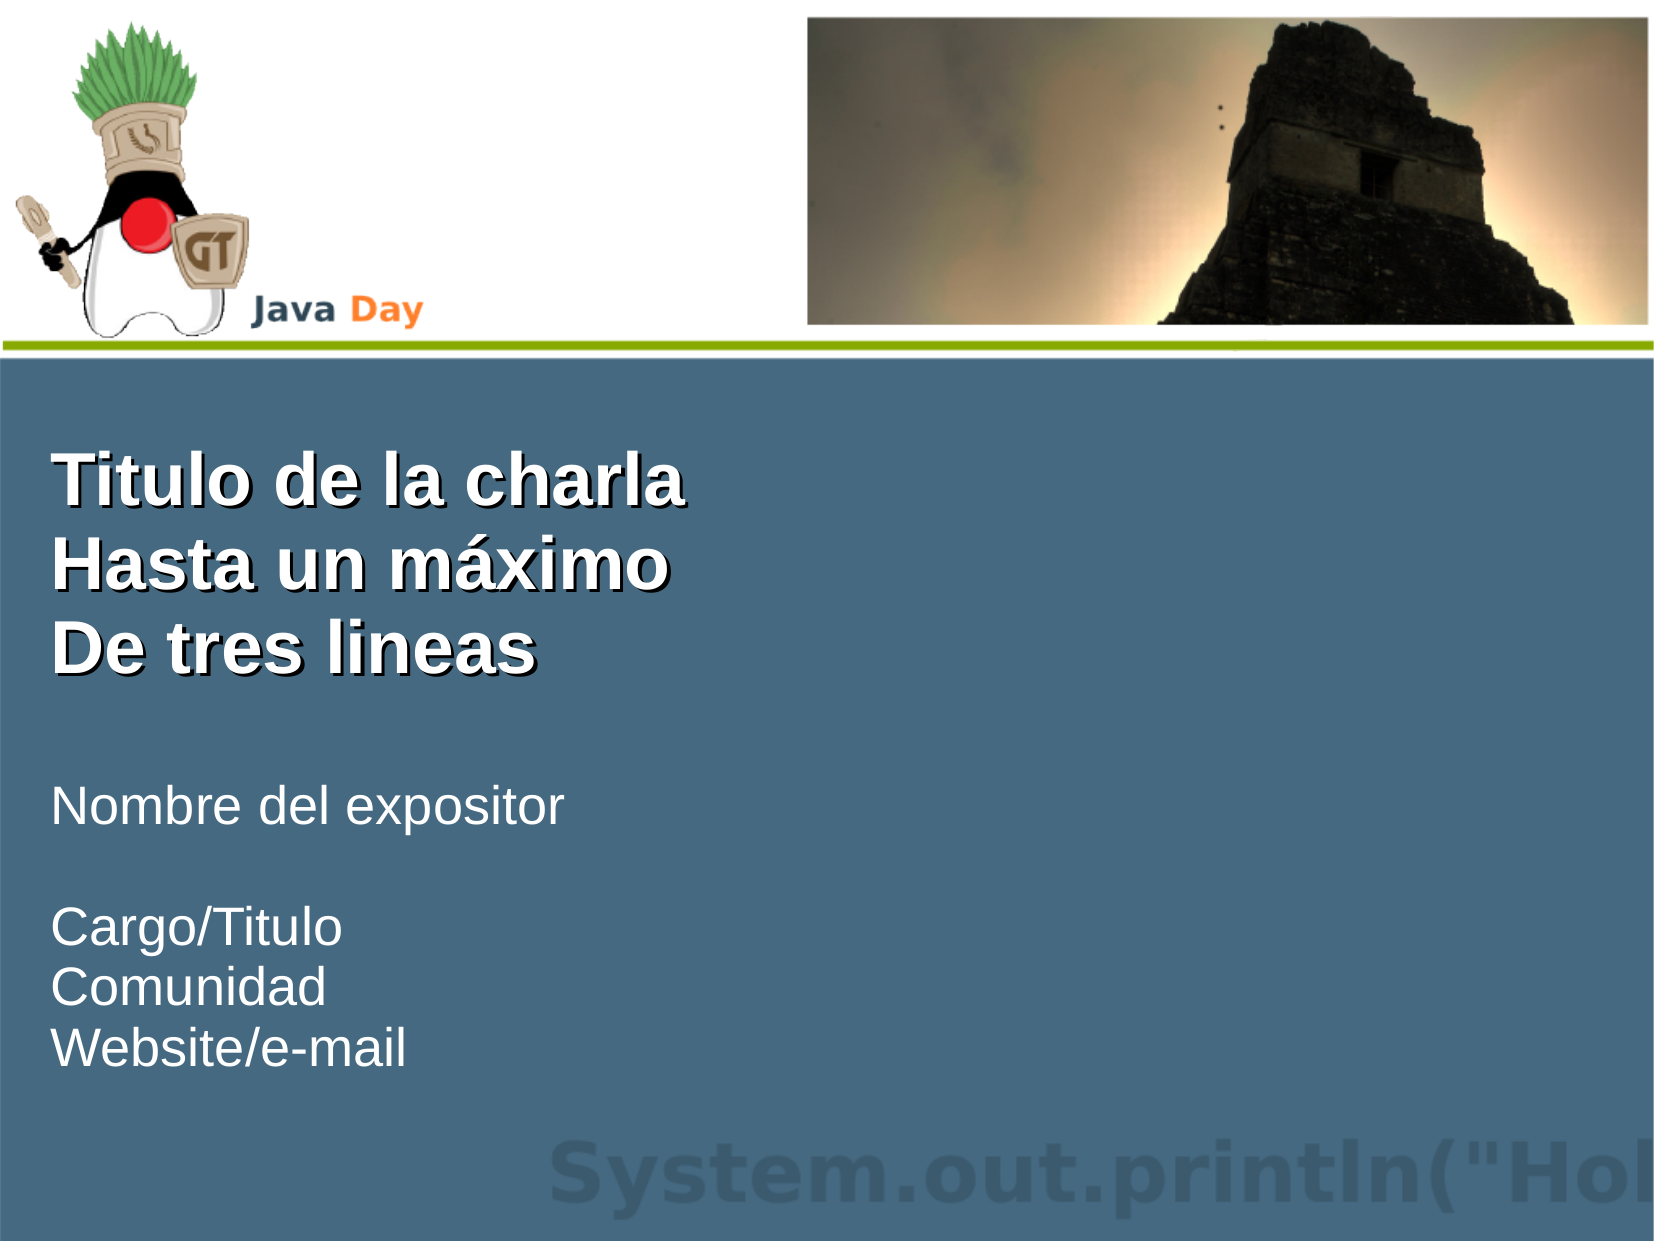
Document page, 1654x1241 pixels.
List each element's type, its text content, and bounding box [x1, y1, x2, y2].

text_box Titulo de la charla Hasta un máximo De tres lineas [35, 430, 1252, 715]
picture [0, 0, 1654, 1241]
text_box Nombre del expositor Cargo/Titulo Comunidad Website/e-mail [35, 767, 1252, 1086]
